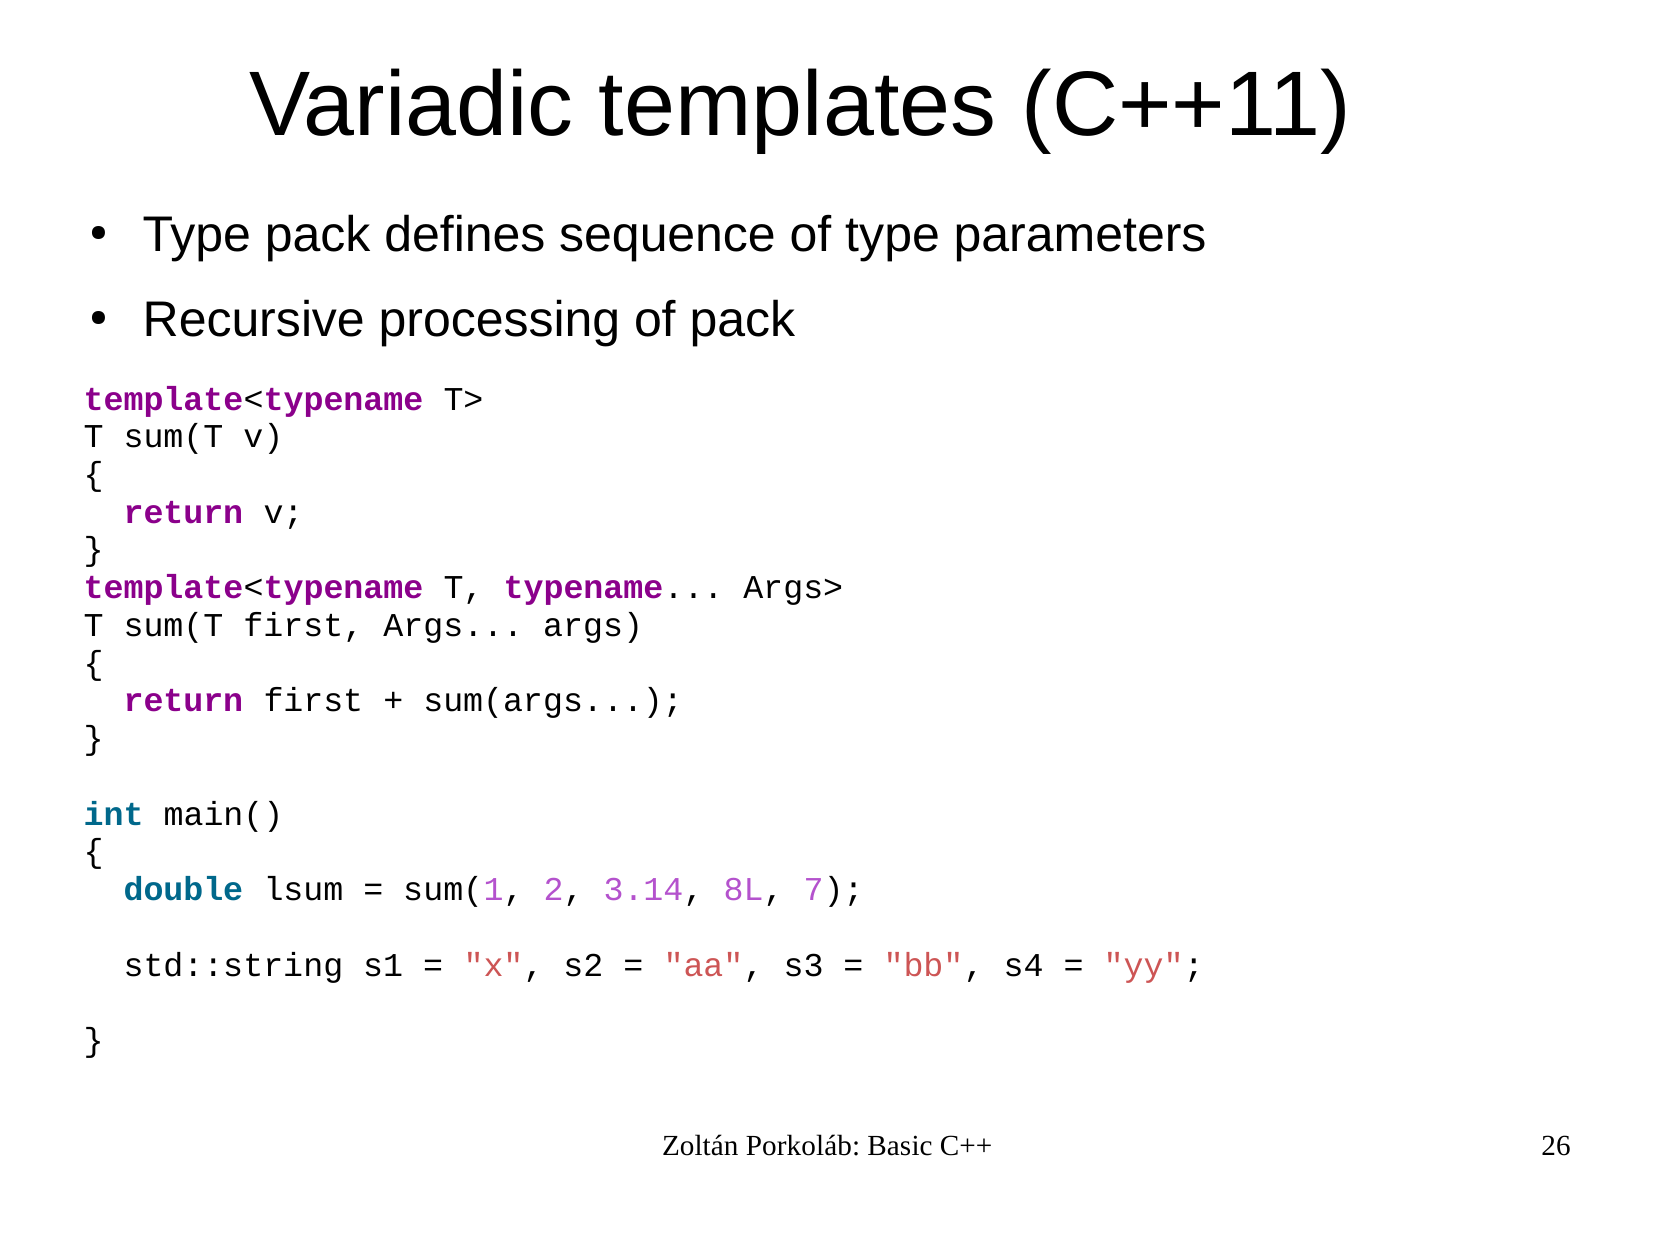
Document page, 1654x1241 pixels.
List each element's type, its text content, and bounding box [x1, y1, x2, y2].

list Type pack defines sequence of type parameters Recursive processing of pack [71, 125, 1606, 374]
title Variadic templates (C++11) [56, 0, 1546, 208]
text_box template<typename T> T sum(T v) { return v; } template<typename T, typename... Args> T sum(T first, Args... args) { return first + sum(args...); } int main() { double lsum = sum(1, 2, 3.14, 8L, 7); std::string s1 = "x", s2 = "aa", s3 = "bb", s4 = "yy"; } [68, 374, 1654, 1160]
